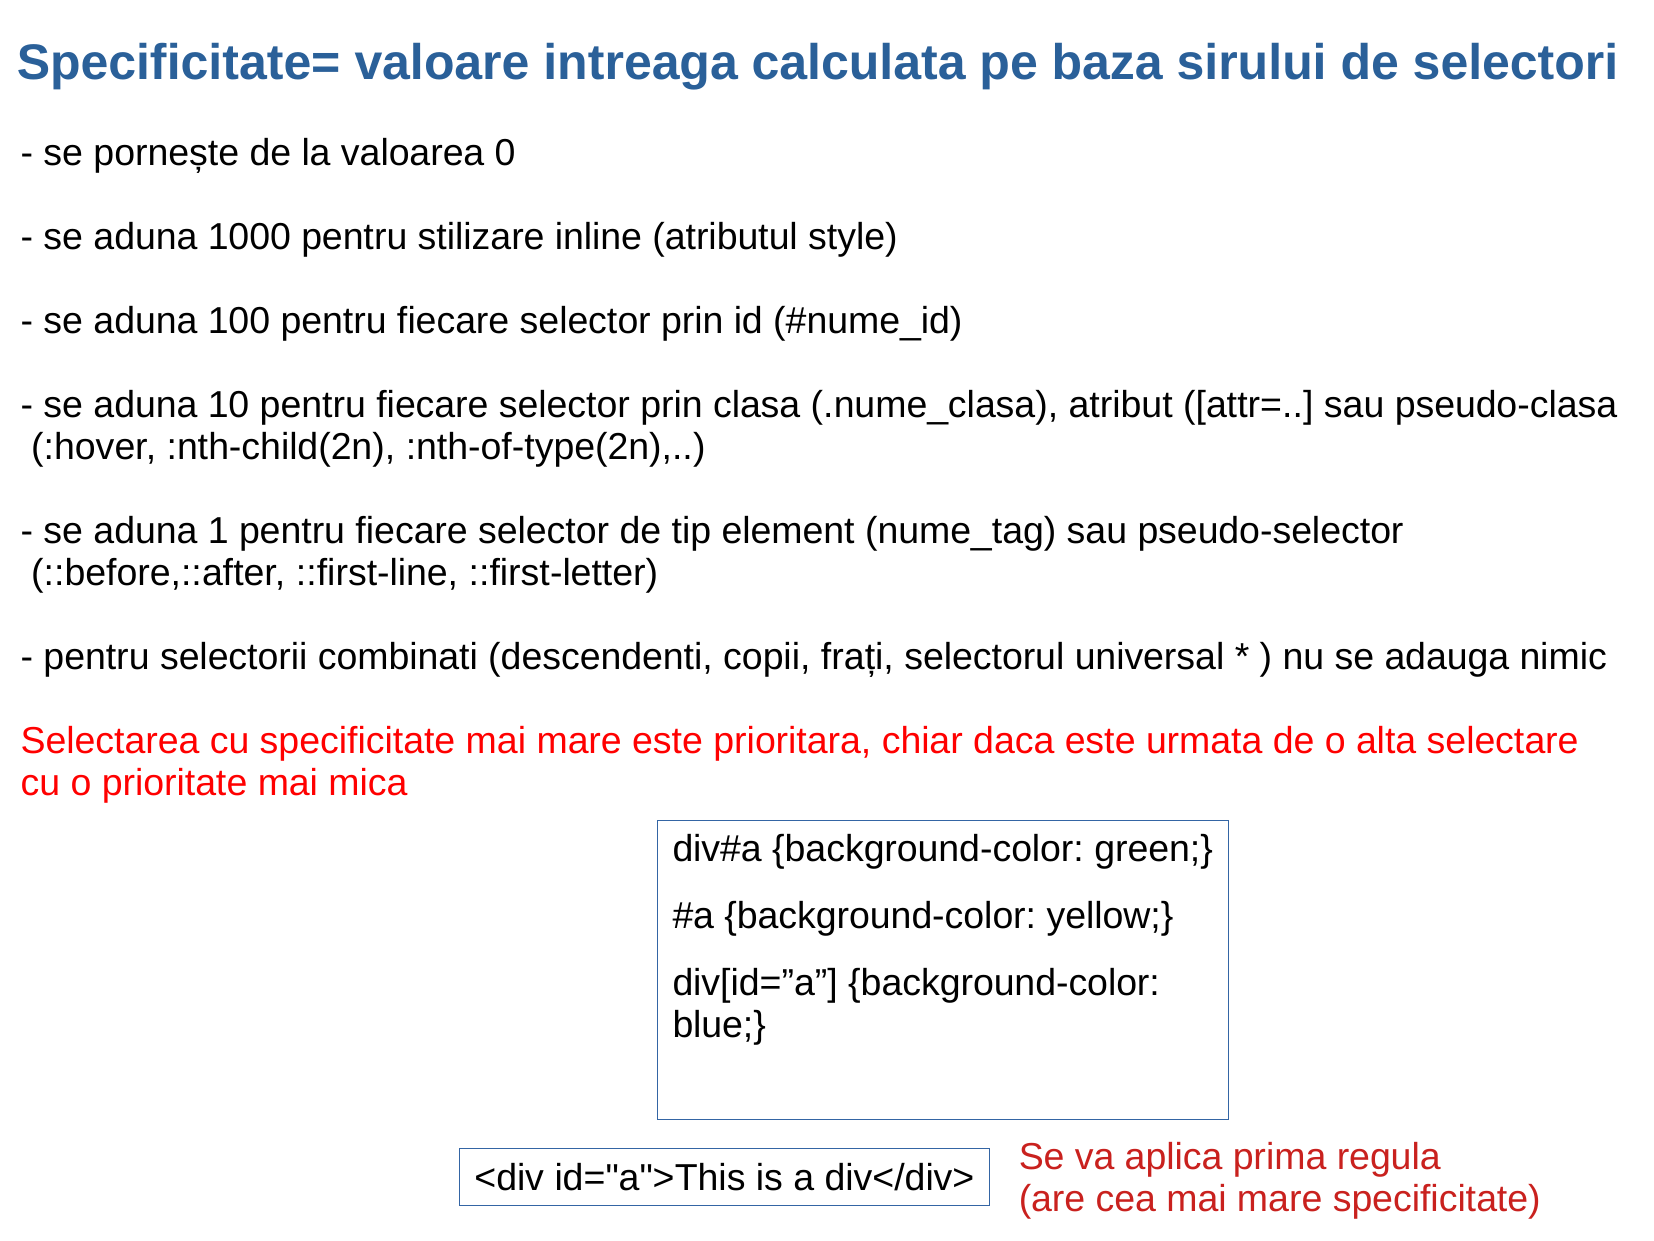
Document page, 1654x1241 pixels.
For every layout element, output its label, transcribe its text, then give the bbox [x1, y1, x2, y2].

text_box Se va aplica prima regula (are cea mai mare specificitate) [1003, 1127, 1556, 1227]
text_box div#a {background-color: green;} #a {background-color: yellow;} div[id=”a”] {background-color: blue;} [657, 820, 1229, 1120]
text_box <div id="a">This is a div</div> [459, 1148, 990, 1206]
text_box - se pornește de la valoarea 0 - se aduna 1000 pentru stilizare inline (atributul style) - se aduna 100 pentru fiecare selector prin id (#nume_id) - se aduna 10 pentru fiecare selector prin clasa (.nume_clasa), atribut ([attr=..] sau pseudo-clasa (:hover, :nth-child(2n), :nth-of-type(2n),..) - se aduna 1 pentru fiecare selector de tip element (nume_tag) sau pseudo-selector (::before,::after, ::first-line, ::first-letter) - pentru selectorii combinati (descendenti, copii, frați, selectorul universal * ) nu se adauga nimic Selectarea cu specificitate mai mare este prioritara, chiar daca este urmata de o alta selectare cu o prioritate mai mica [5, 124, 1644, 853]
text_box Specificitate= valoare intreaga calculata pe baza sirului de selectori [2, 21, 1635, 97]
